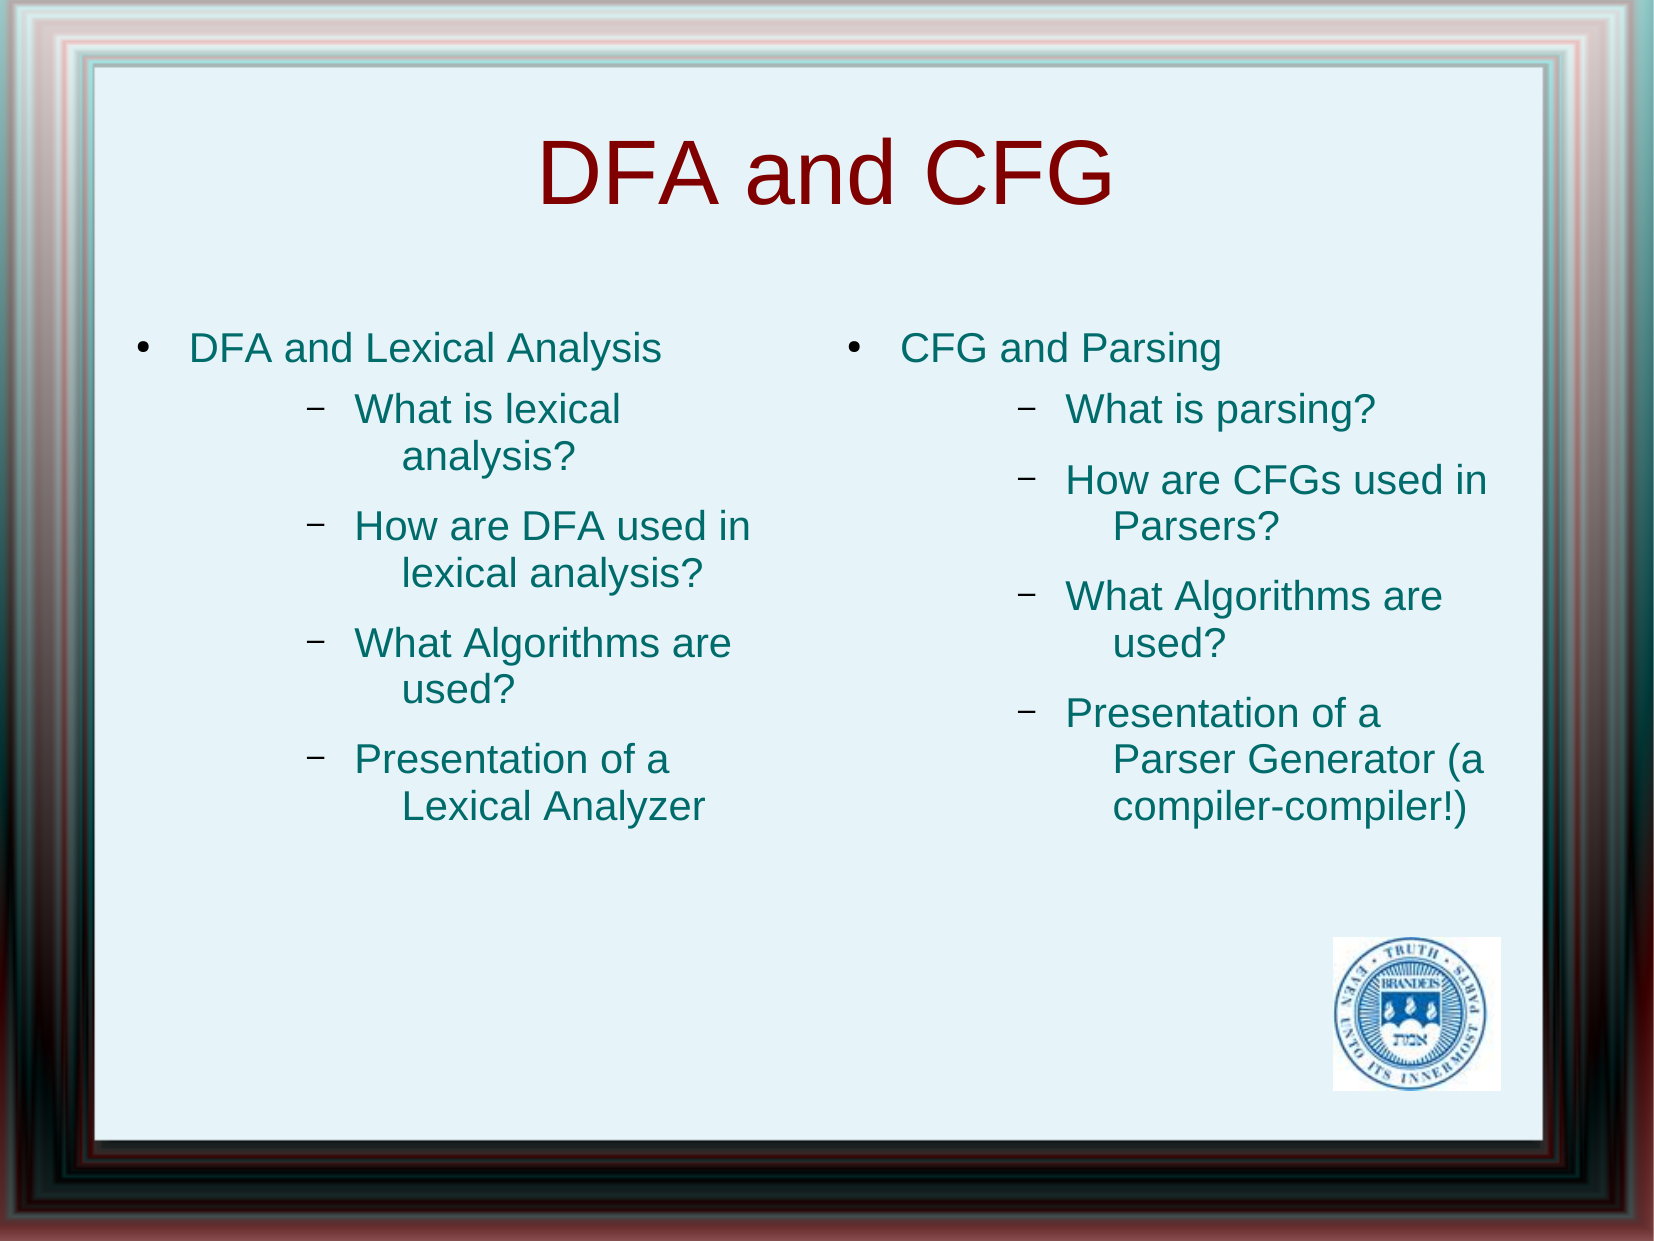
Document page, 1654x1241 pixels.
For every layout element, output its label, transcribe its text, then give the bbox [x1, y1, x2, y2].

list DFA and Lexical Analysis What is lexical analysis? How are DFA used in lexical analysis? What Algorithms are used? Presentation of a Lexical Analyzer [118, 324, 796, 1129]
picture [0, 0, 1654, 1241]
title DFA and CFG [118, 95, 1536, 250]
list CFG and Parsing What is parsing? How are CFGs used in Parsers? What Algorithms are used? Presentation of a Parser Generator (a compiler-compiler!) [829, 324, 1507, 1129]
